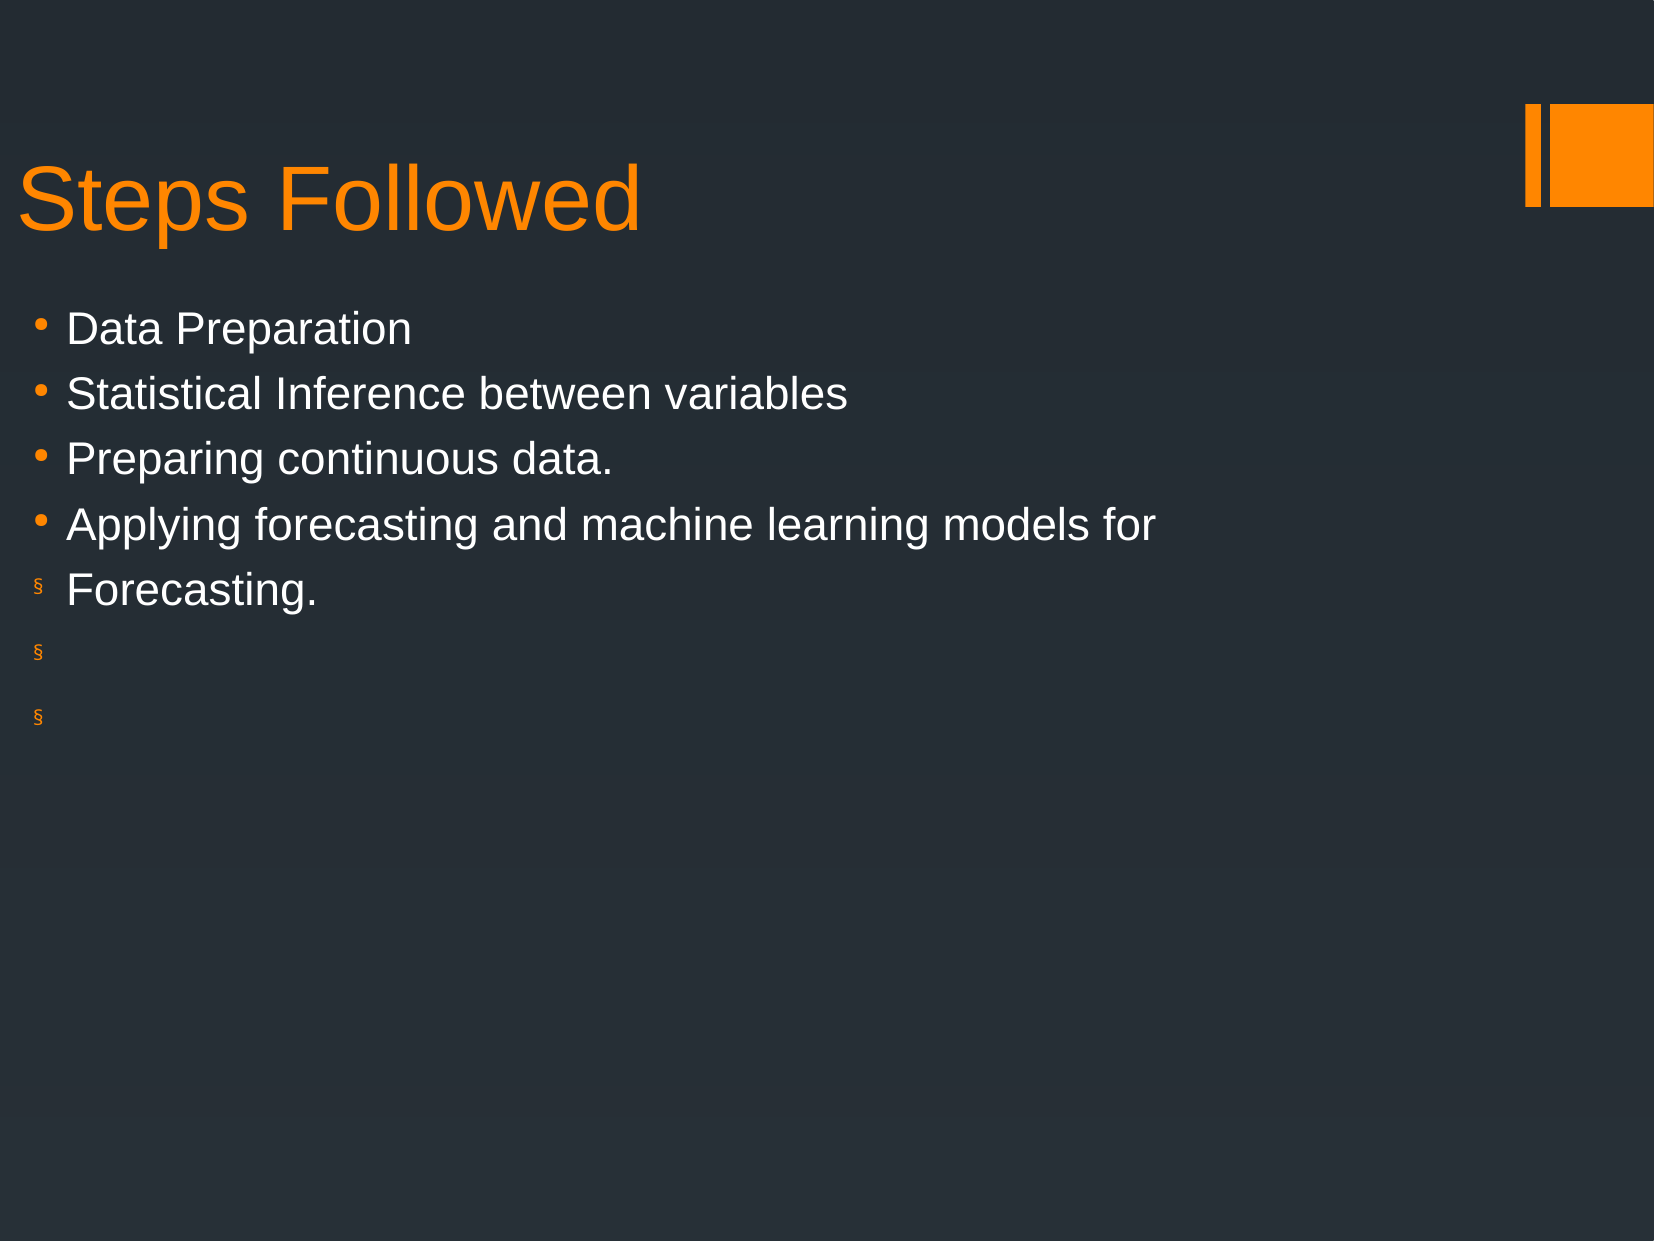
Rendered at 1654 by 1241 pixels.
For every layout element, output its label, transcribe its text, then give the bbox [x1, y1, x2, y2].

list Data Preparation Statistical Inference between variables Preparing continuous data. Applying forecasting and machine learning models for Forecasting. [0, 290, 1489, 1010]
title Steps Followed [0, 49, 1489, 257]
